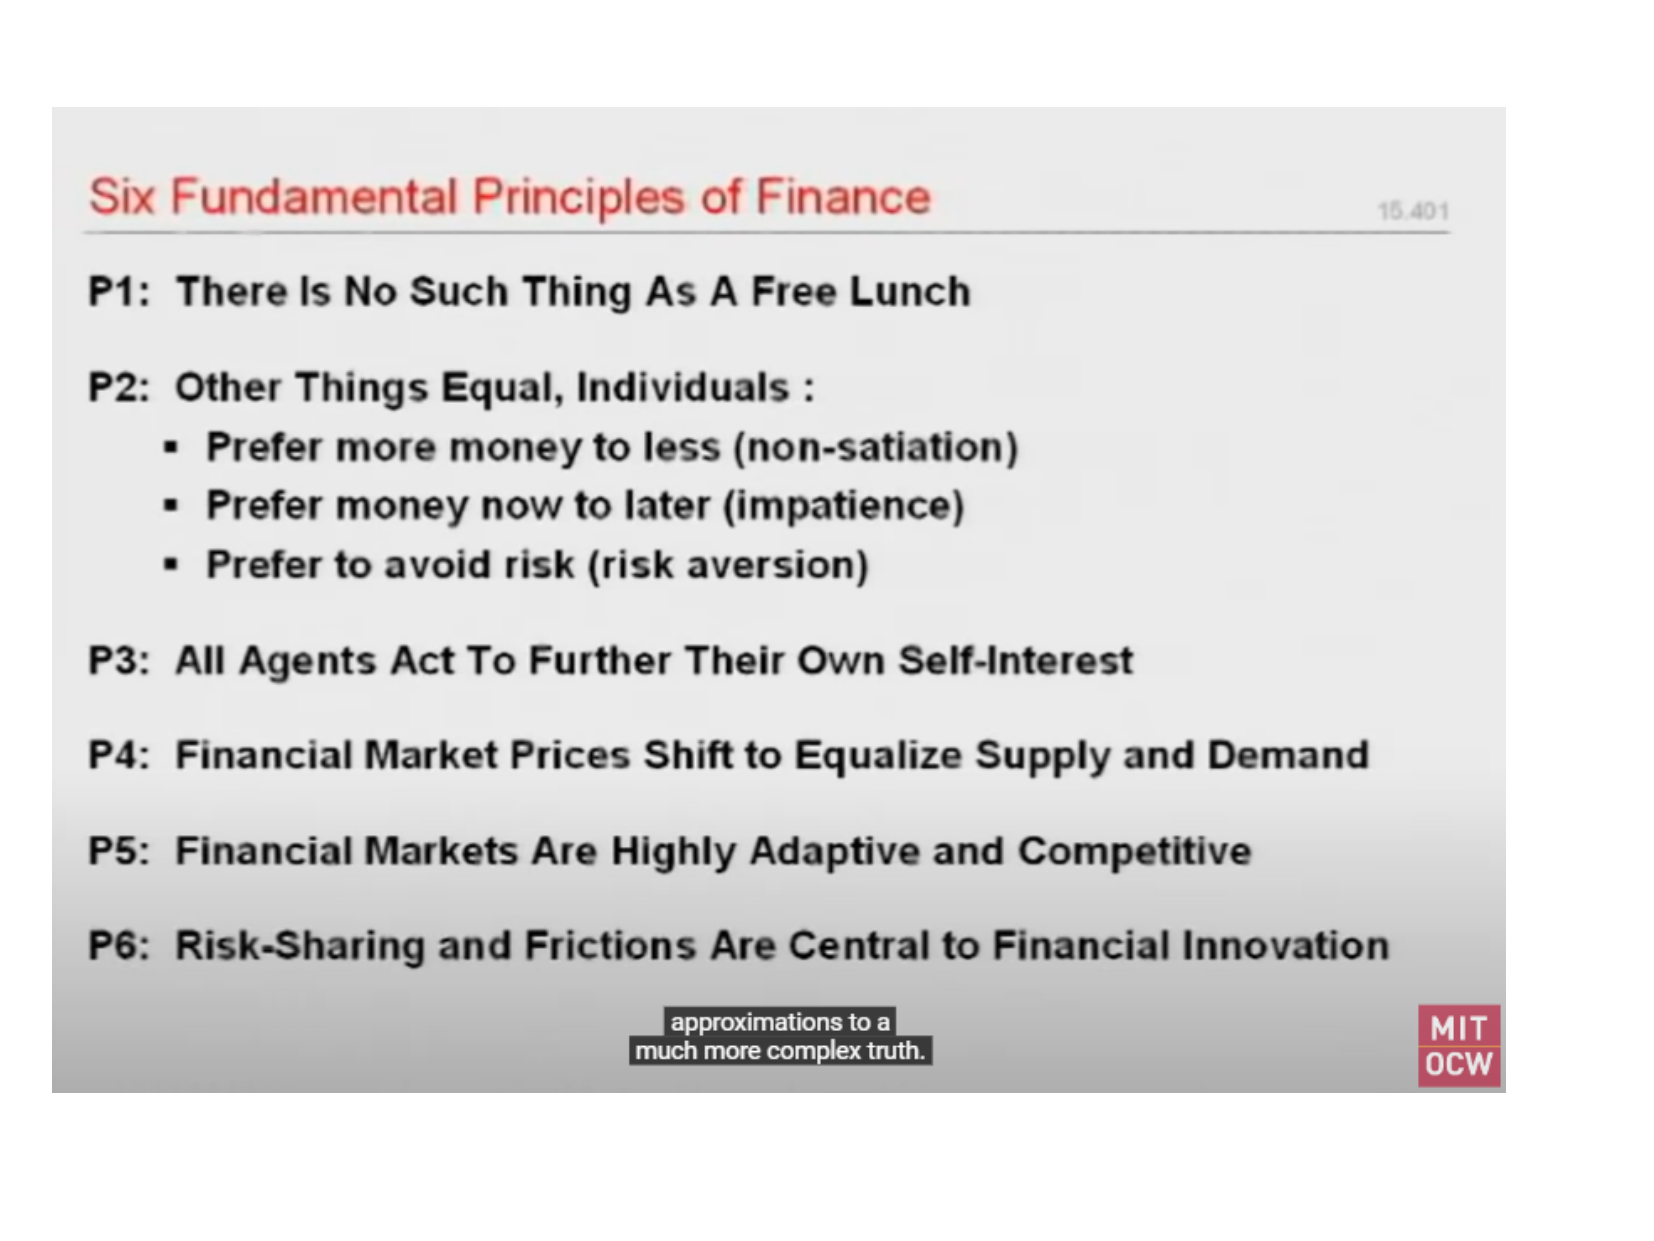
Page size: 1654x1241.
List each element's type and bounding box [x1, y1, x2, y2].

picture [52, 107, 1506, 1093]
